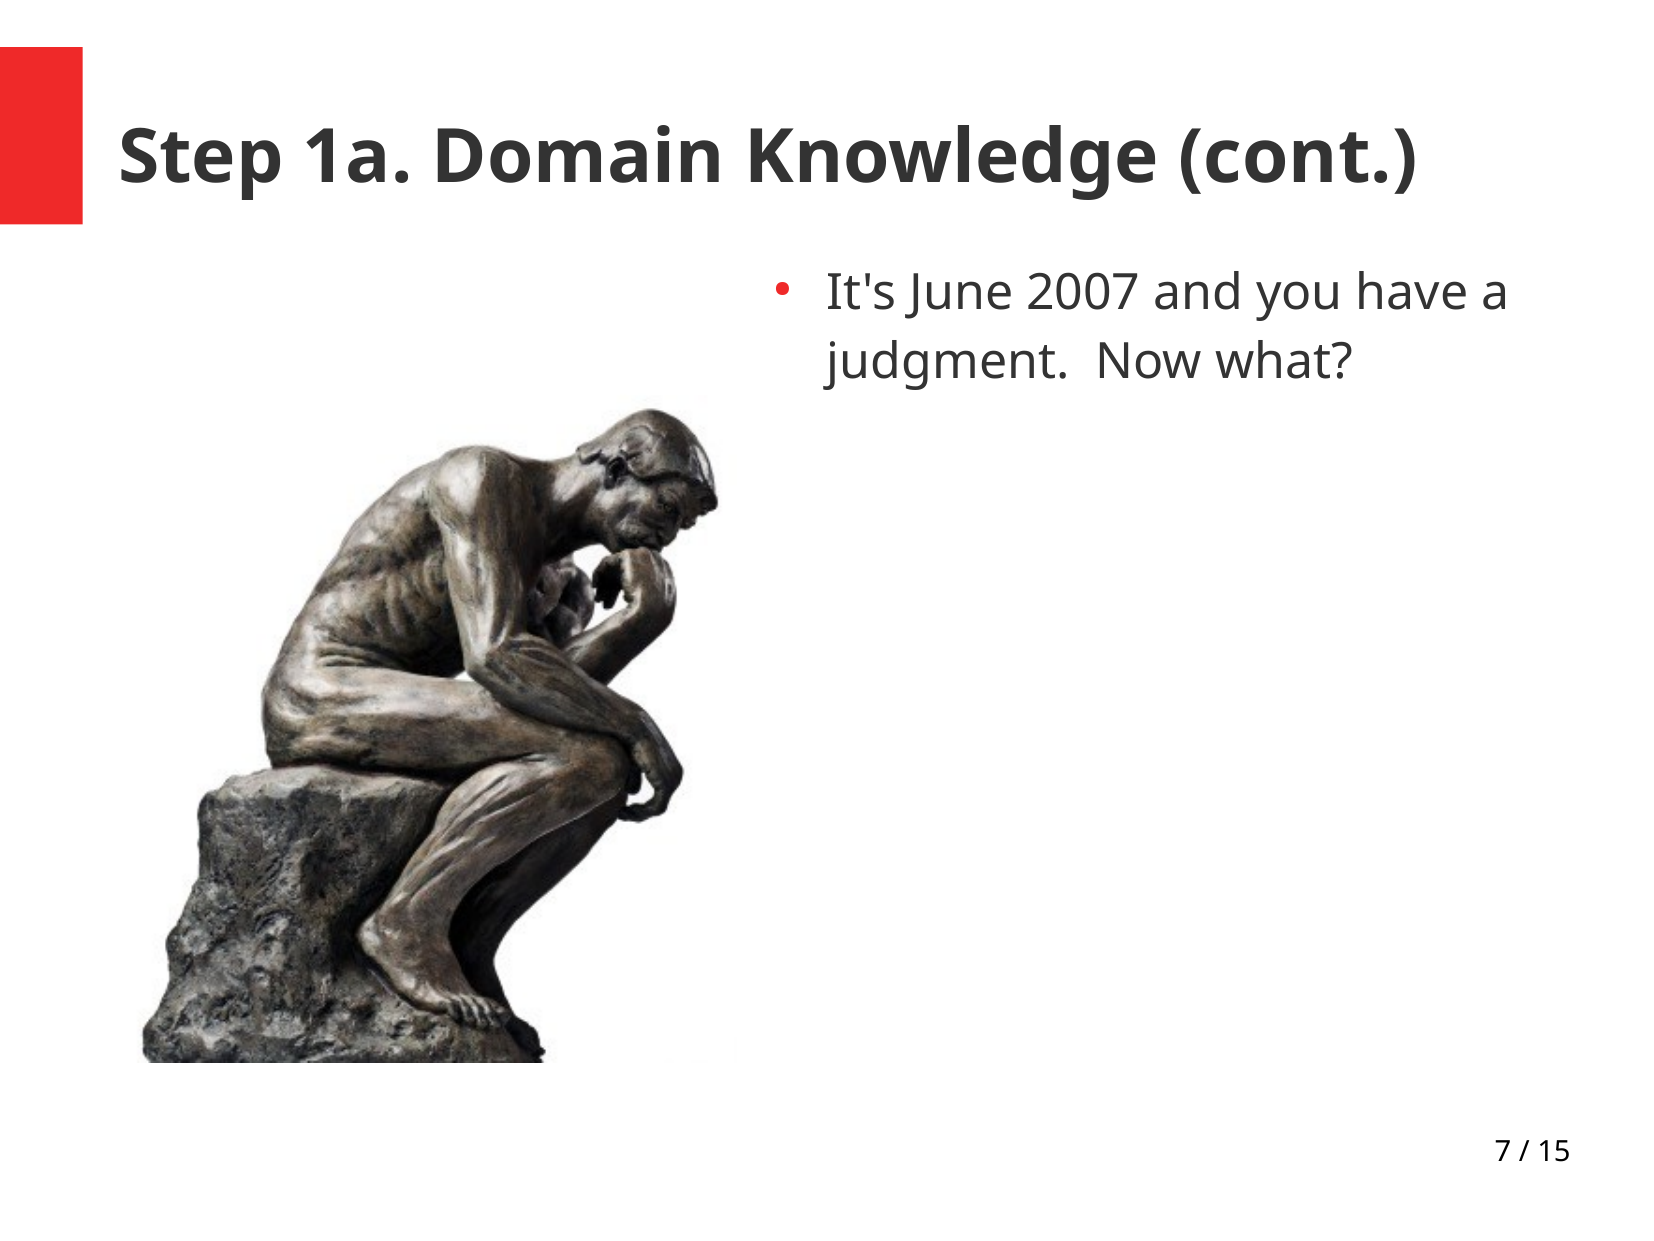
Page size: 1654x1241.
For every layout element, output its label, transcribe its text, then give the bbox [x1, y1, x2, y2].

picture [134, 366, 737, 1063]
title Step 1a. Domain Knowledge (cont.) [118, 49, 1571, 257]
list It's June 2007 and you have a judgment. Now what? [755, 256, 1536, 1074]
